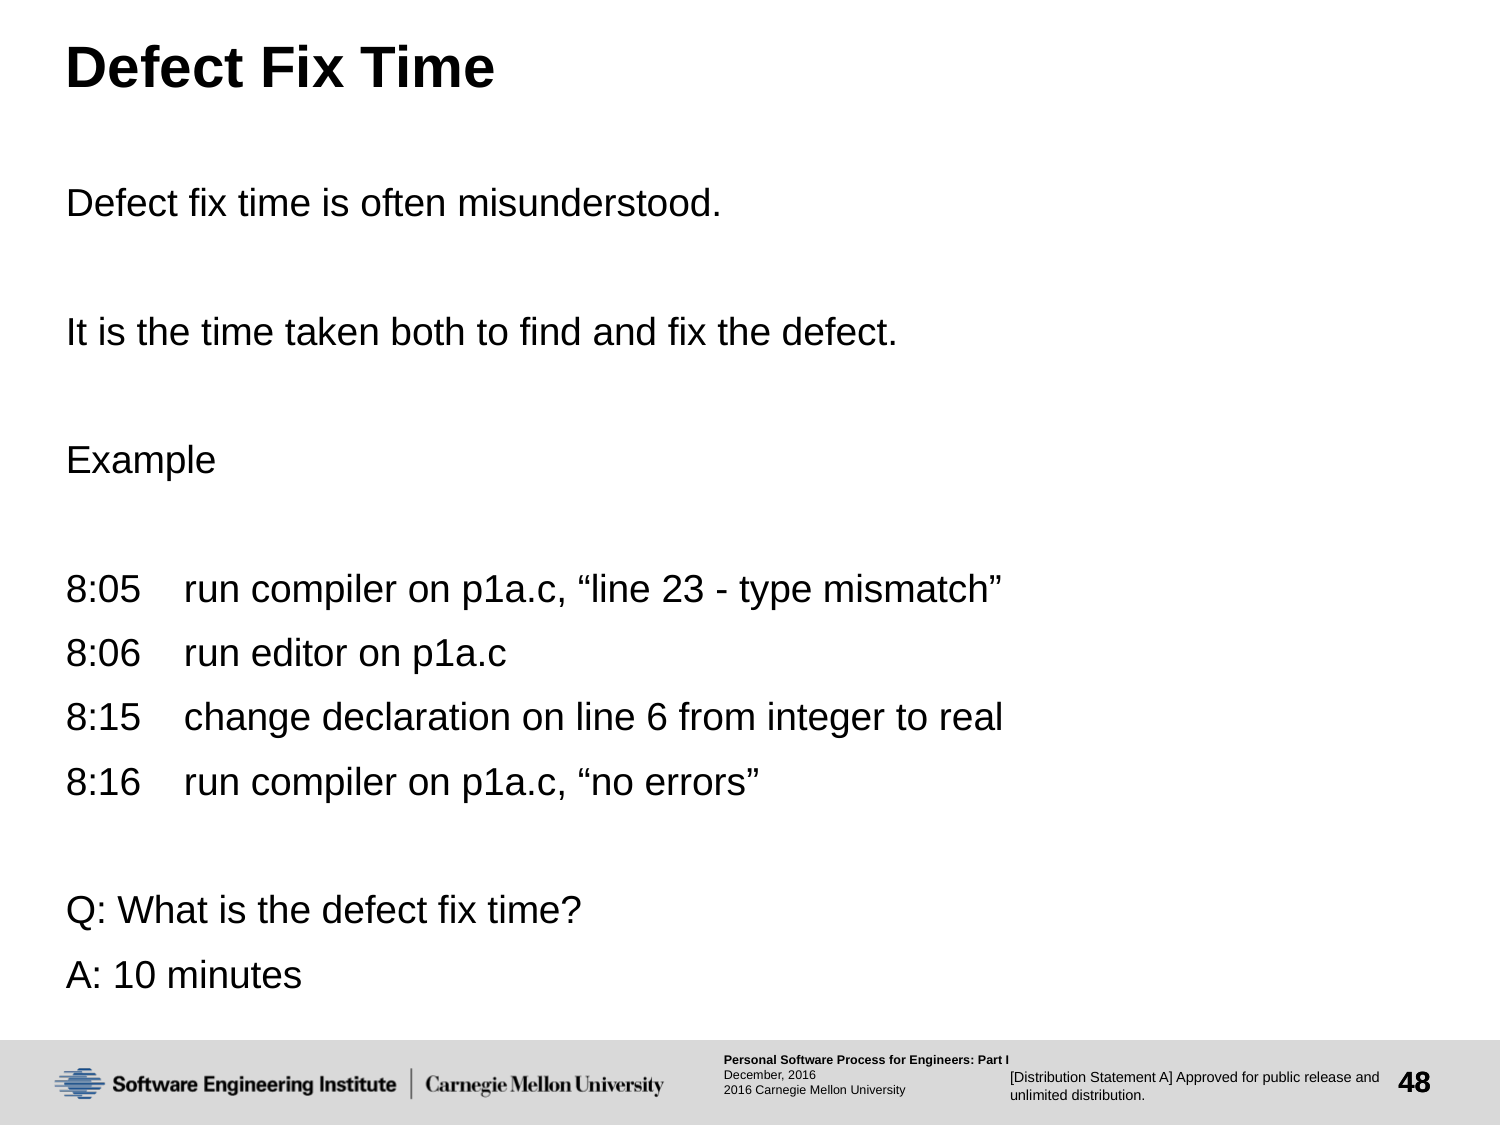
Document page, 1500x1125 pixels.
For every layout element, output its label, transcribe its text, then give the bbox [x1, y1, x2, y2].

title Defect Fix Time [65, 37, 1313, 148]
picture [46, 1061, 673, 1104]
list Defect fix time is often misunderstood. It is the time taken both to find and fix the defect. Example 8:05 run compiler on p1a.c, “line 23 - type mismatch” 8:06 run editor on p1a.c 8:15 change declaration on line 6 from integer to real 8:16 run compiler on p1a.c, “no errors” Q: What is the defect fix time? A: 10 minutes [65, 177, 1431, 1000]
